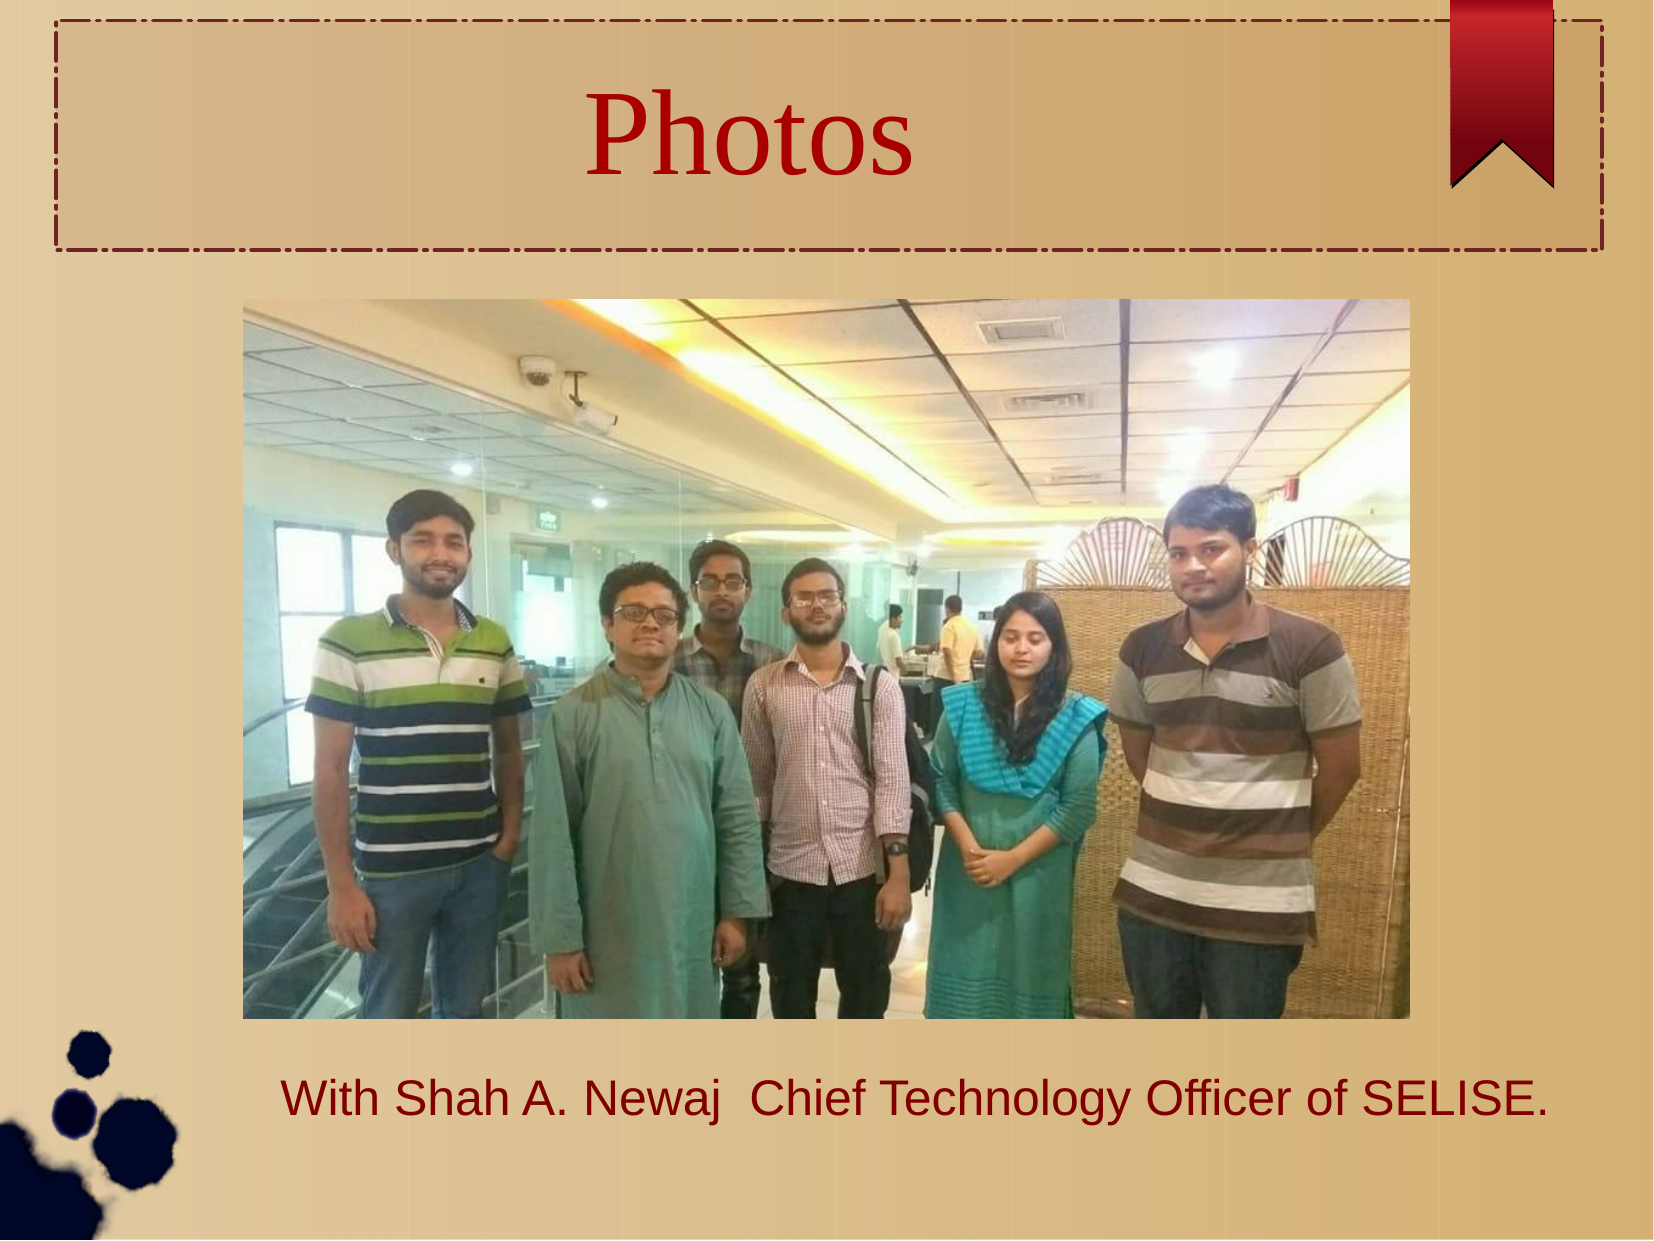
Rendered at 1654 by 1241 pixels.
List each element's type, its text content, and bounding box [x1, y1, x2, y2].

picture [243, 299, 1410, 1019]
text_box With Shah A. Newaj Chief Technology Officer of SELISE. [265, 1062, 1566, 1134]
title Photos [59, 15, 1441, 252]
